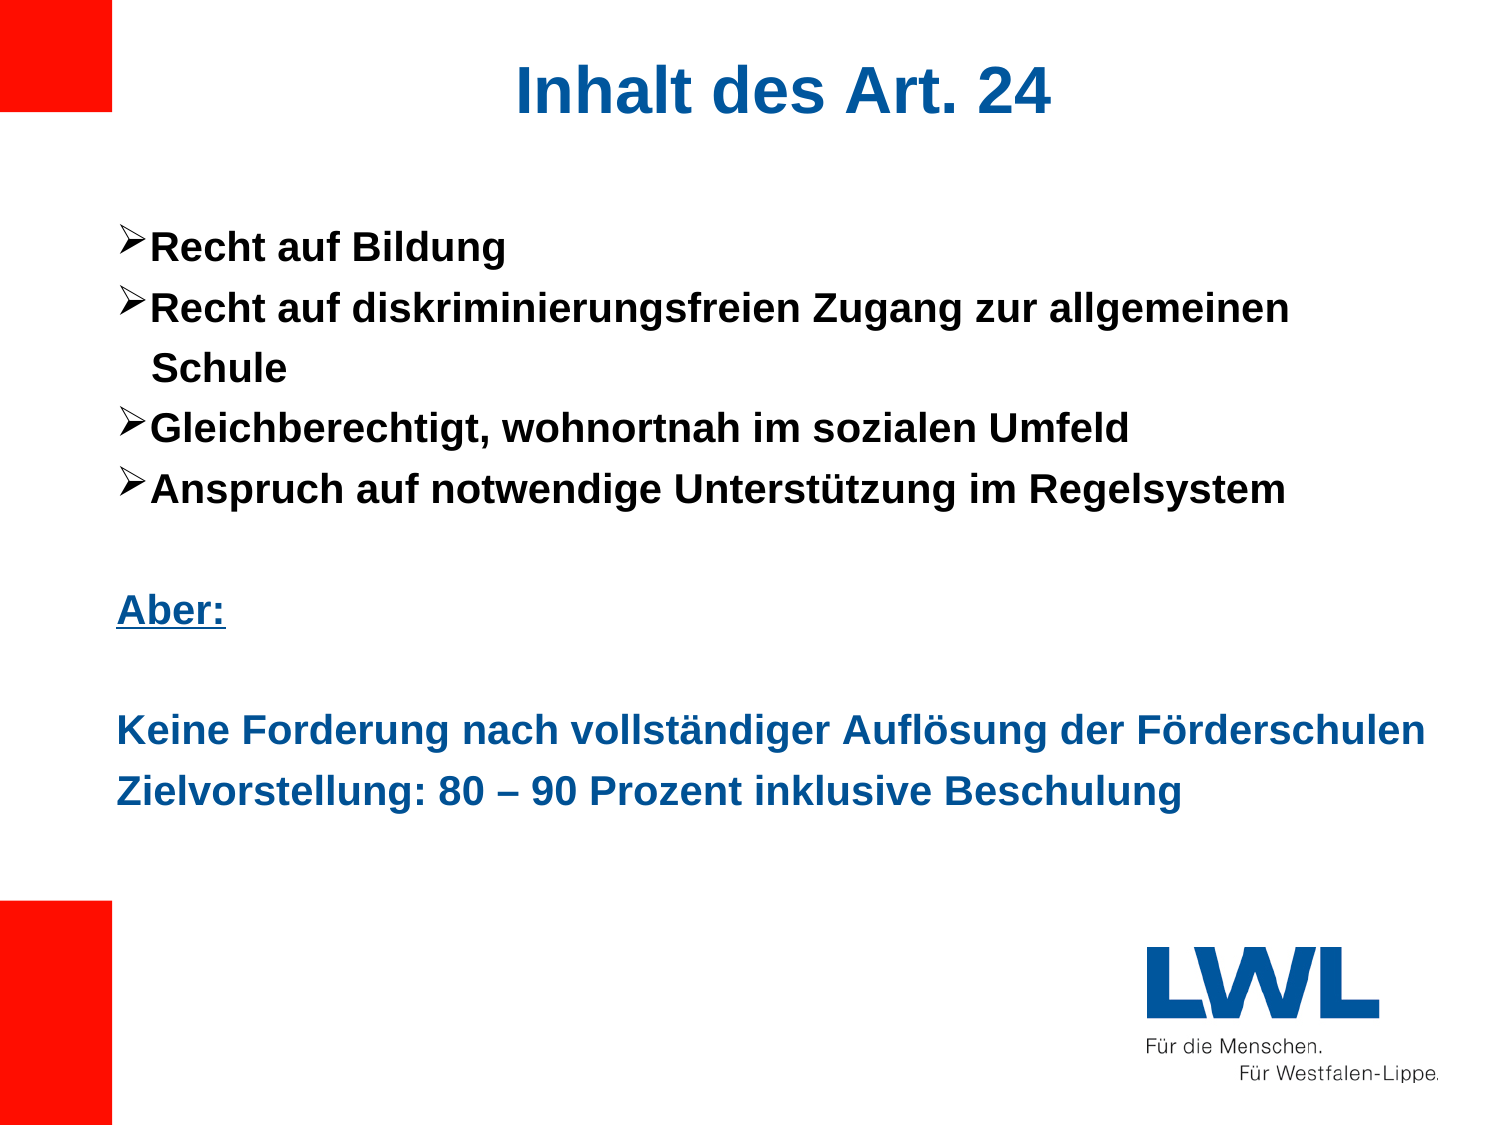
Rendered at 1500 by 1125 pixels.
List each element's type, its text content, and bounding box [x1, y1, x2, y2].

list Recht auf Bildung Recht auf diskriminierungsfreien Zugang zur allgemeinen Schule Gleichberechtigt, wohnortnah im sozialen Umfeld Anspruch auf notwendige Unterstützung im Regelsystem Aber: Keine Forderung nach vollständiger Auflösung der Förderschulen Zielvorstellung: 80 – 90 Prozent inklusive Beschulung [101, 212, 1450, 888]
title Inhalt des Art. 24 [137, 0, 1431, 175]
picture [1147, 947, 1438, 1083]
